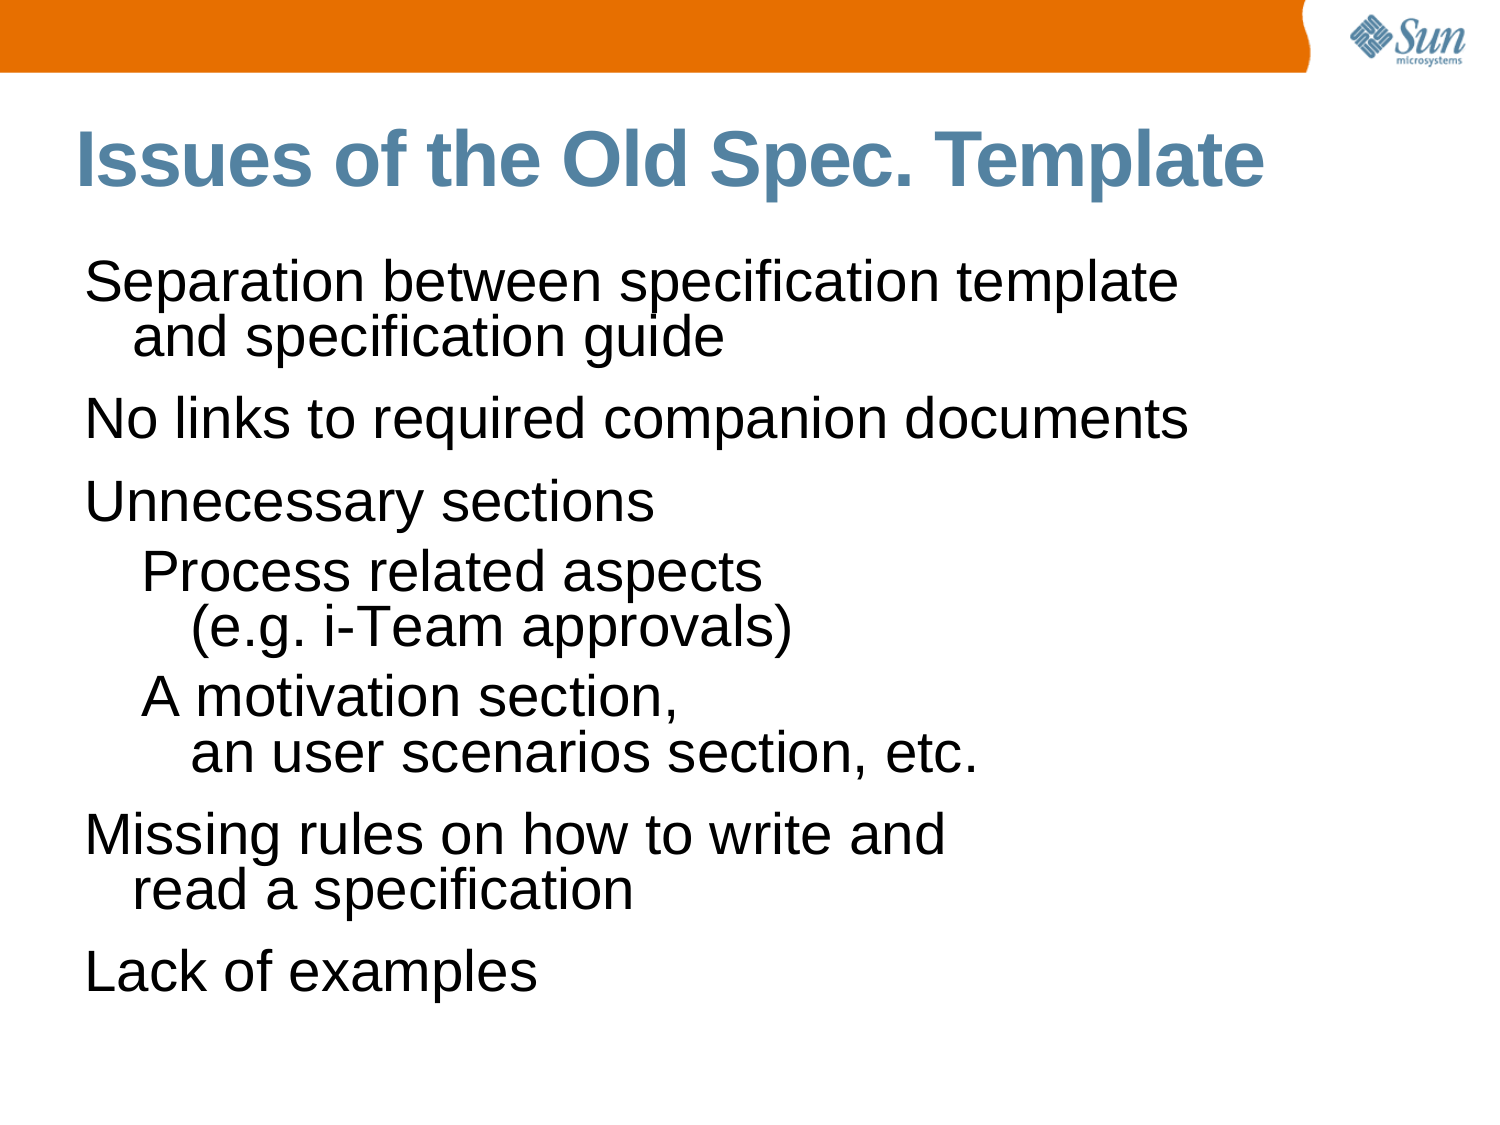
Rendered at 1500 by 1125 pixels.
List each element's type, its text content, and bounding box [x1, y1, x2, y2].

list Separation between specification template and specification guide No links to required companion documents Unnecessary sections Process related aspects (e.g. i-Team approvals) A motivation section, an user scenarios section, etc. Missing rules on how to write and read a specification Lack of examples [64, 257, 1402, 1017]
title Issues of the Old Spec. Template [75, 122, 1438, 228]
picture [0, 0, 1500, 75]
